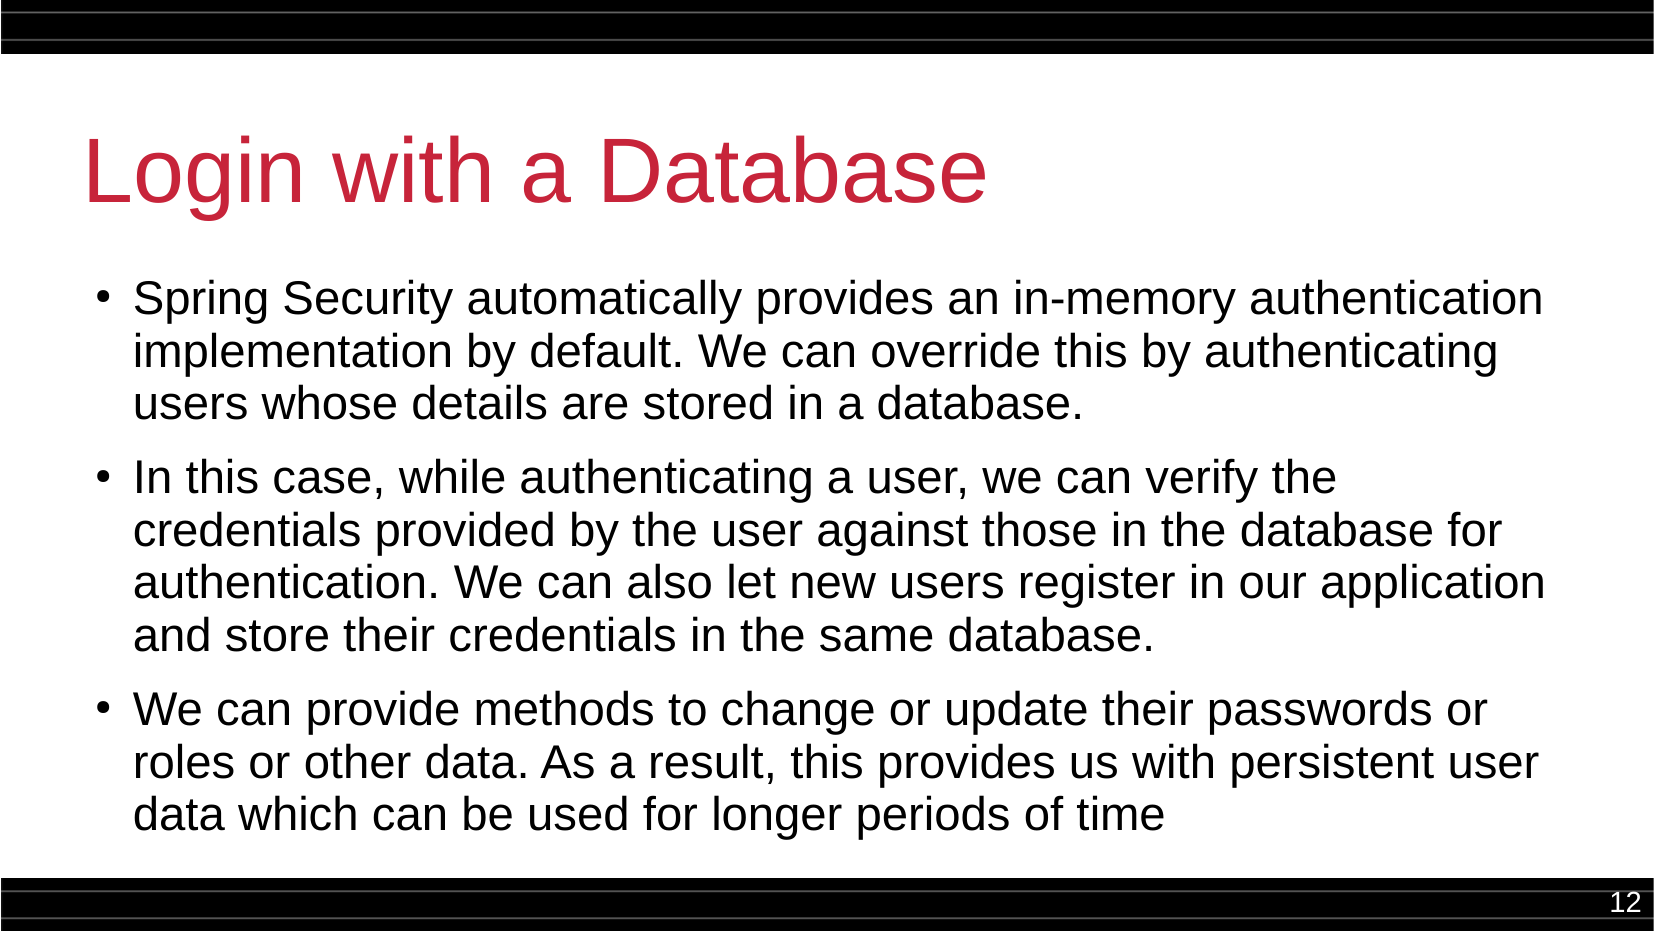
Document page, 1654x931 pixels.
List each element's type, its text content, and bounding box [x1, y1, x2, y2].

picture [1, 0, 1654, 54]
title Login with a Database [82, 92, 1571, 249]
list Spring Security automatically provides an in-memory authentication implementation by default. We can override this by authenticating users whose details are stored in a database. In this case, while authenticating a user, we can verify the credentials provided by the user against those in the database for authentication. We can also let new users register in our application and store their credentials in the same database. We can provide methods to change or update their passwords or roles or other data. As a result, this provides us with persistent user data which can be used for longer periods of time [82, 271, 1571, 851]
picture [1, 878, 1654, 931]
